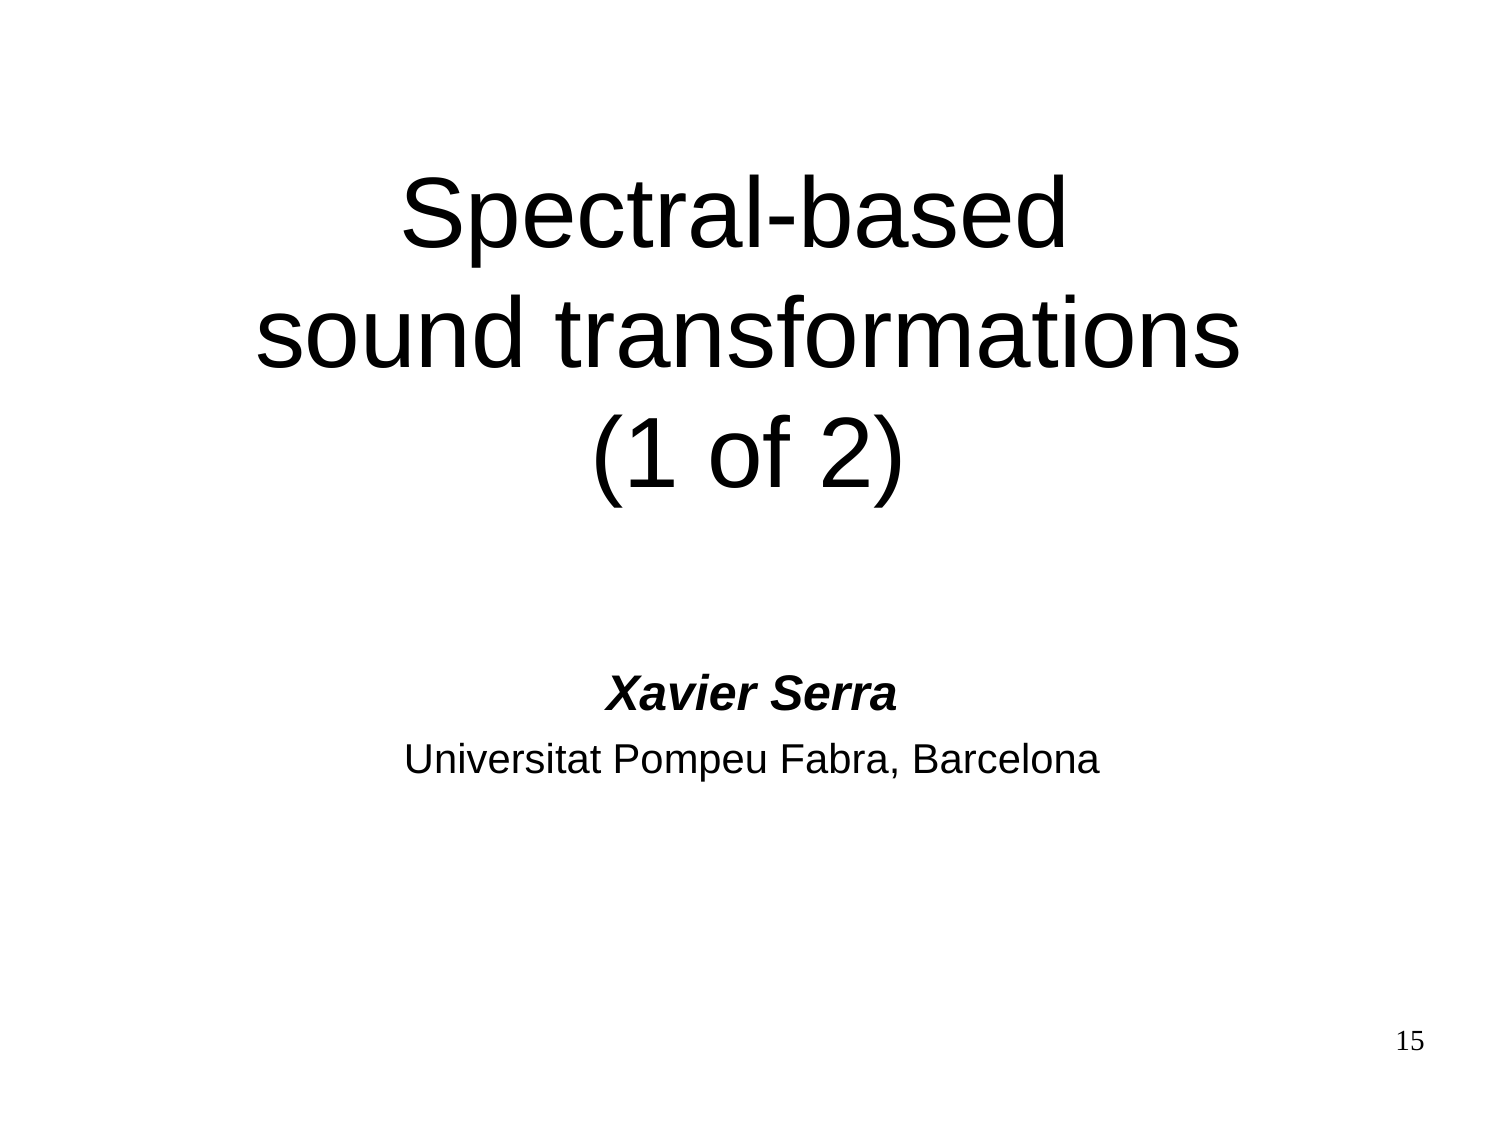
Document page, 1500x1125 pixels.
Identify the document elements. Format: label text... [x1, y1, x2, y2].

text_box Xavier Serra Universitat Pompeu Fabra, Barcelona [338, 657, 1166, 840]
title Spectral-based sound transformations (1 of 2) [126, 82, 1334, 572]
